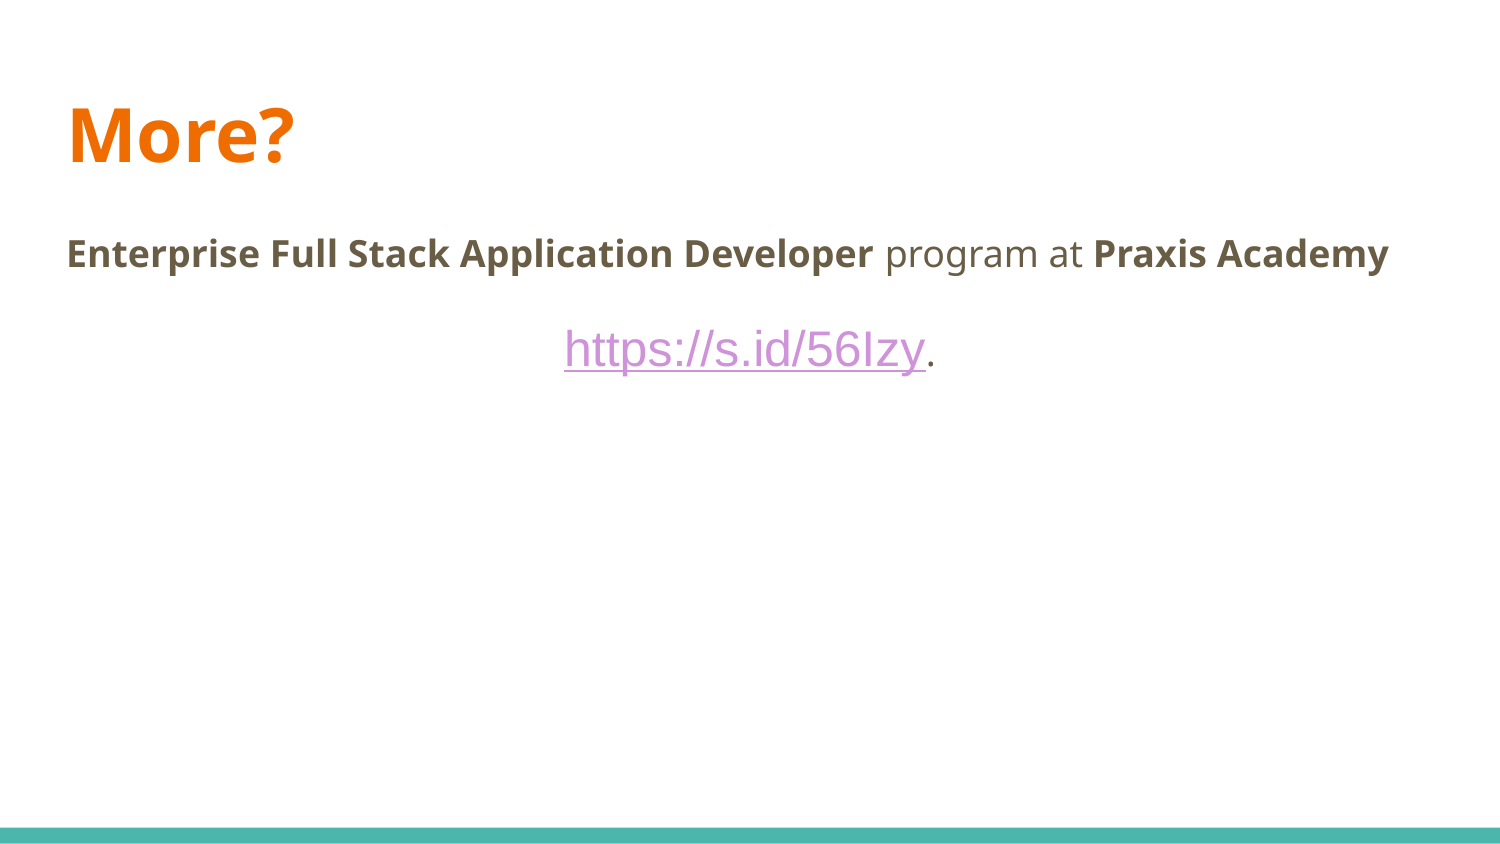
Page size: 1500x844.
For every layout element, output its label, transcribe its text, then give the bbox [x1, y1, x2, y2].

list Enterprise Full Stack Application Developer program at Praxis Academy https://s.id/56Izy. [51, 207, 1449, 750]
title More? [51, 72, 1449, 189]
